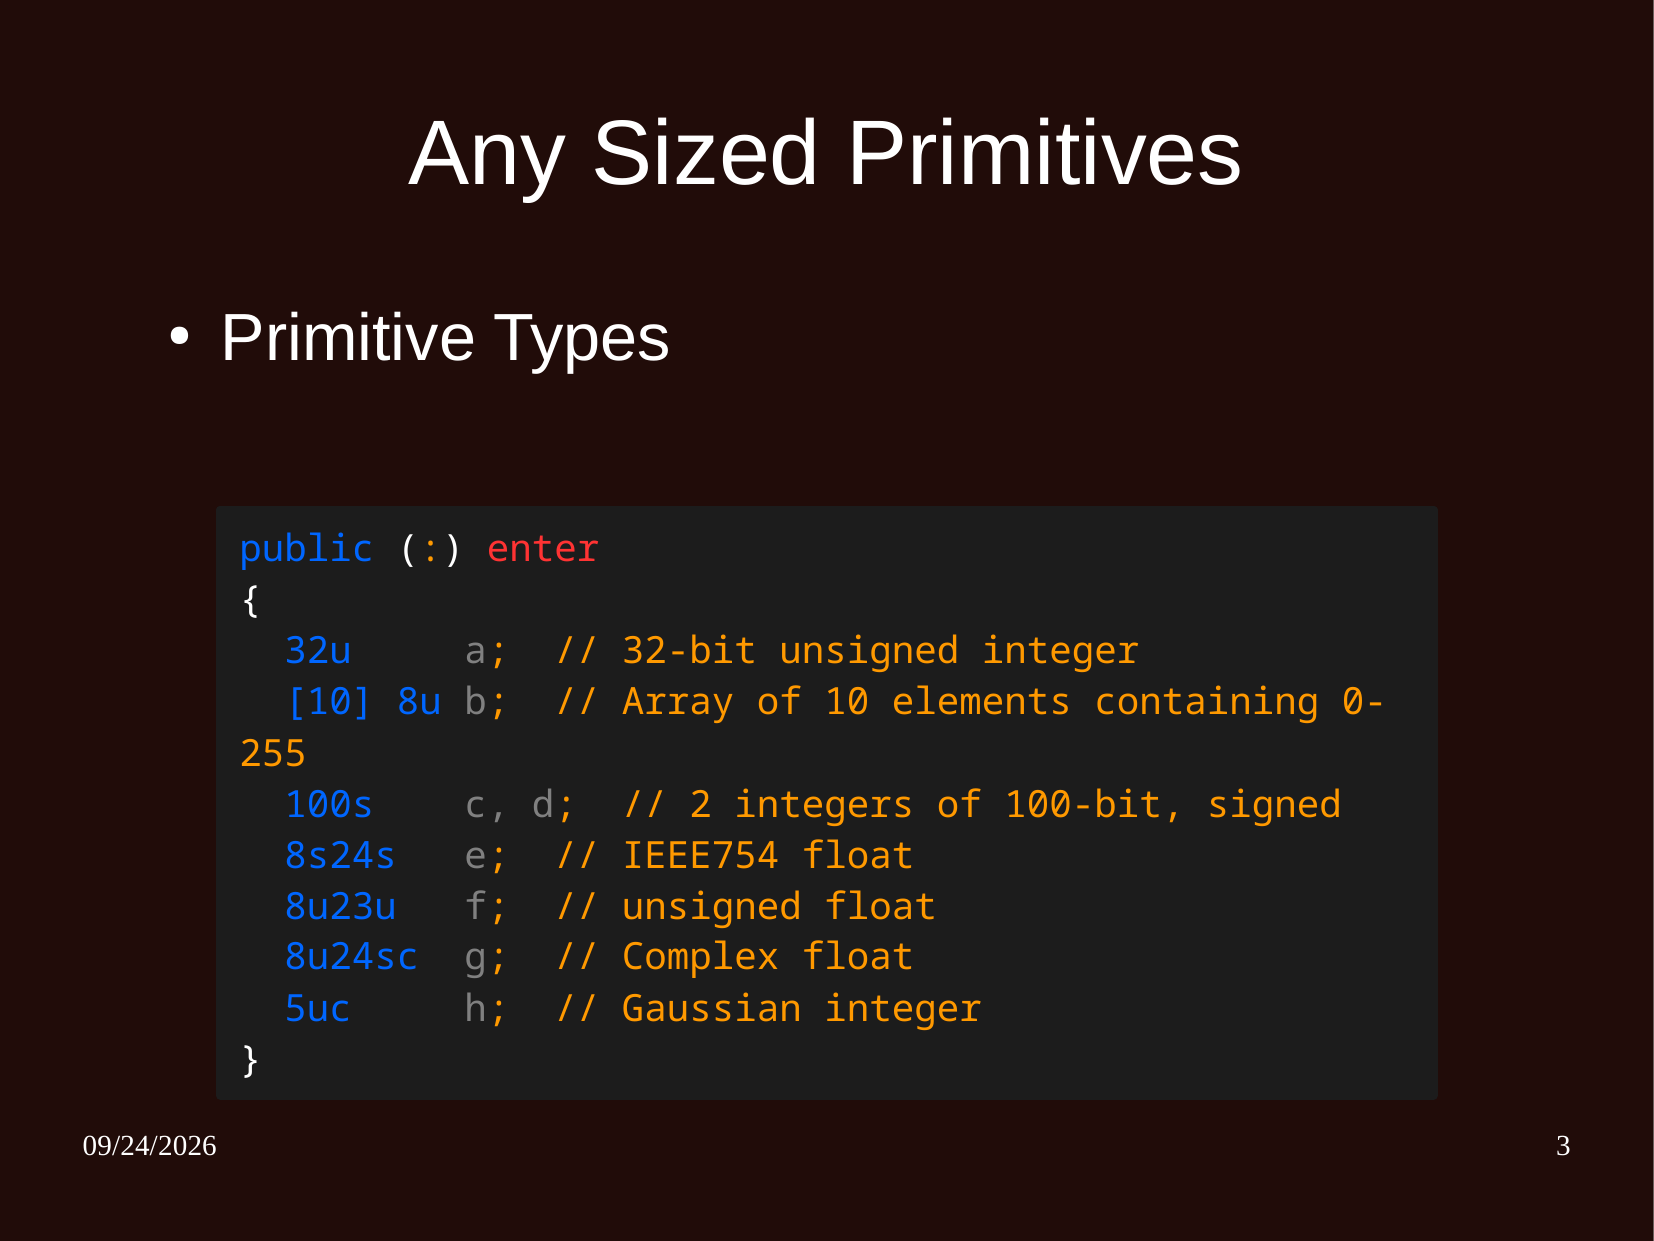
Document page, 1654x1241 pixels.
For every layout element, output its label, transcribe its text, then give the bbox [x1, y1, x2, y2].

picture [0, 0, 1654, 1241]
text_box public (:) enter { 32u a; // 32-bit unsigned integer [10] 8u b; // Array of 10 elements containing 0-255 100s c, d; // 2 integers of 100-bit, signed 8s24s e; // IEEE754 float 8u23u f; // unsigned float 8u24sc g; // Complex float 5uc h; // Gaussian integer } [220, 510, 1434, 974]
title Any Sized Primitives [82, 49, 1571, 257]
list Primitive Types [150, 300, 1501, 601]
